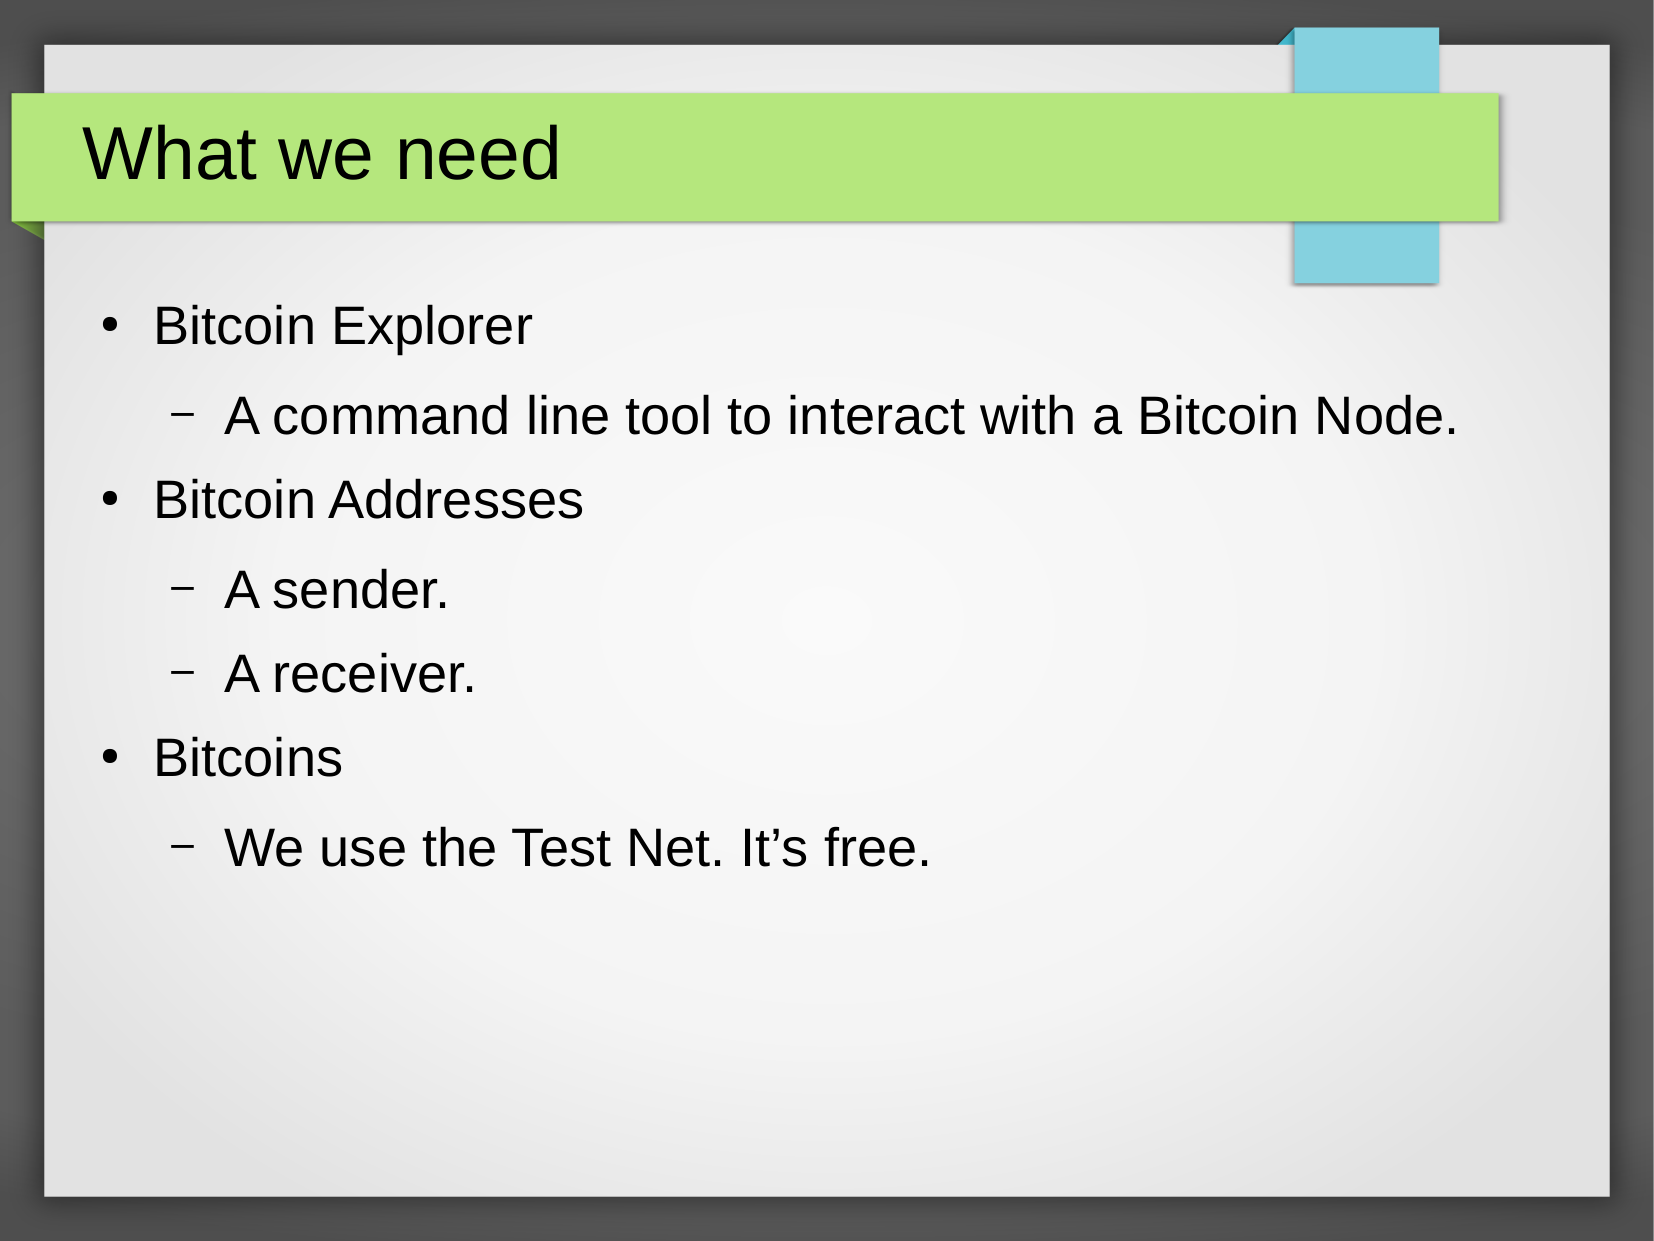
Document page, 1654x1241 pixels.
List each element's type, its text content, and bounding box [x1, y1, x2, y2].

list Bitcoin Explorer A command line tool to interact with a Bitcoin Node. Bitcoin Addresses A sender. A receiver. Bitcoins We use the Test Net. It’s free. [82, 295, 1571, 1015]
title What we need [82, 94, 1264, 213]
picture [0, 0, 1654, 1241]
